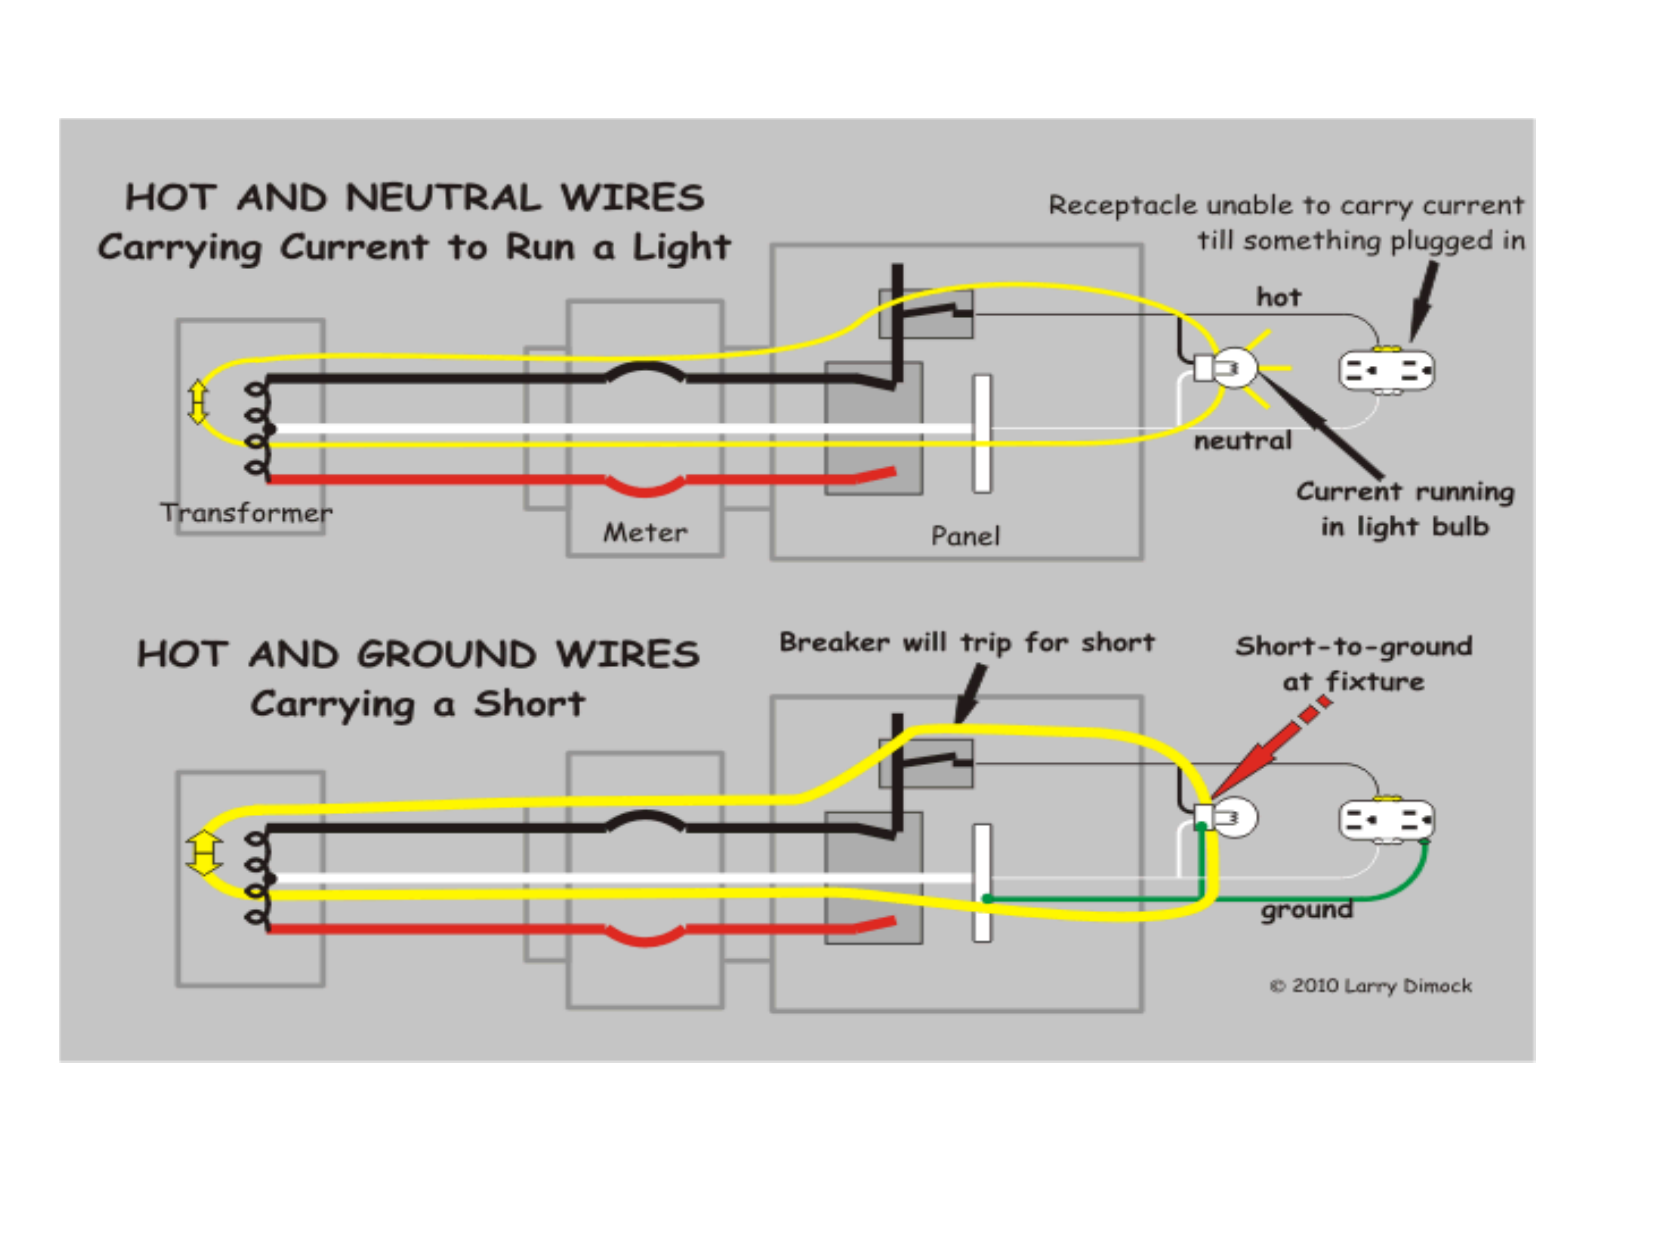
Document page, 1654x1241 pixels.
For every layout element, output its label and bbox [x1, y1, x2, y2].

picture [59, 118, 1536, 1063]
